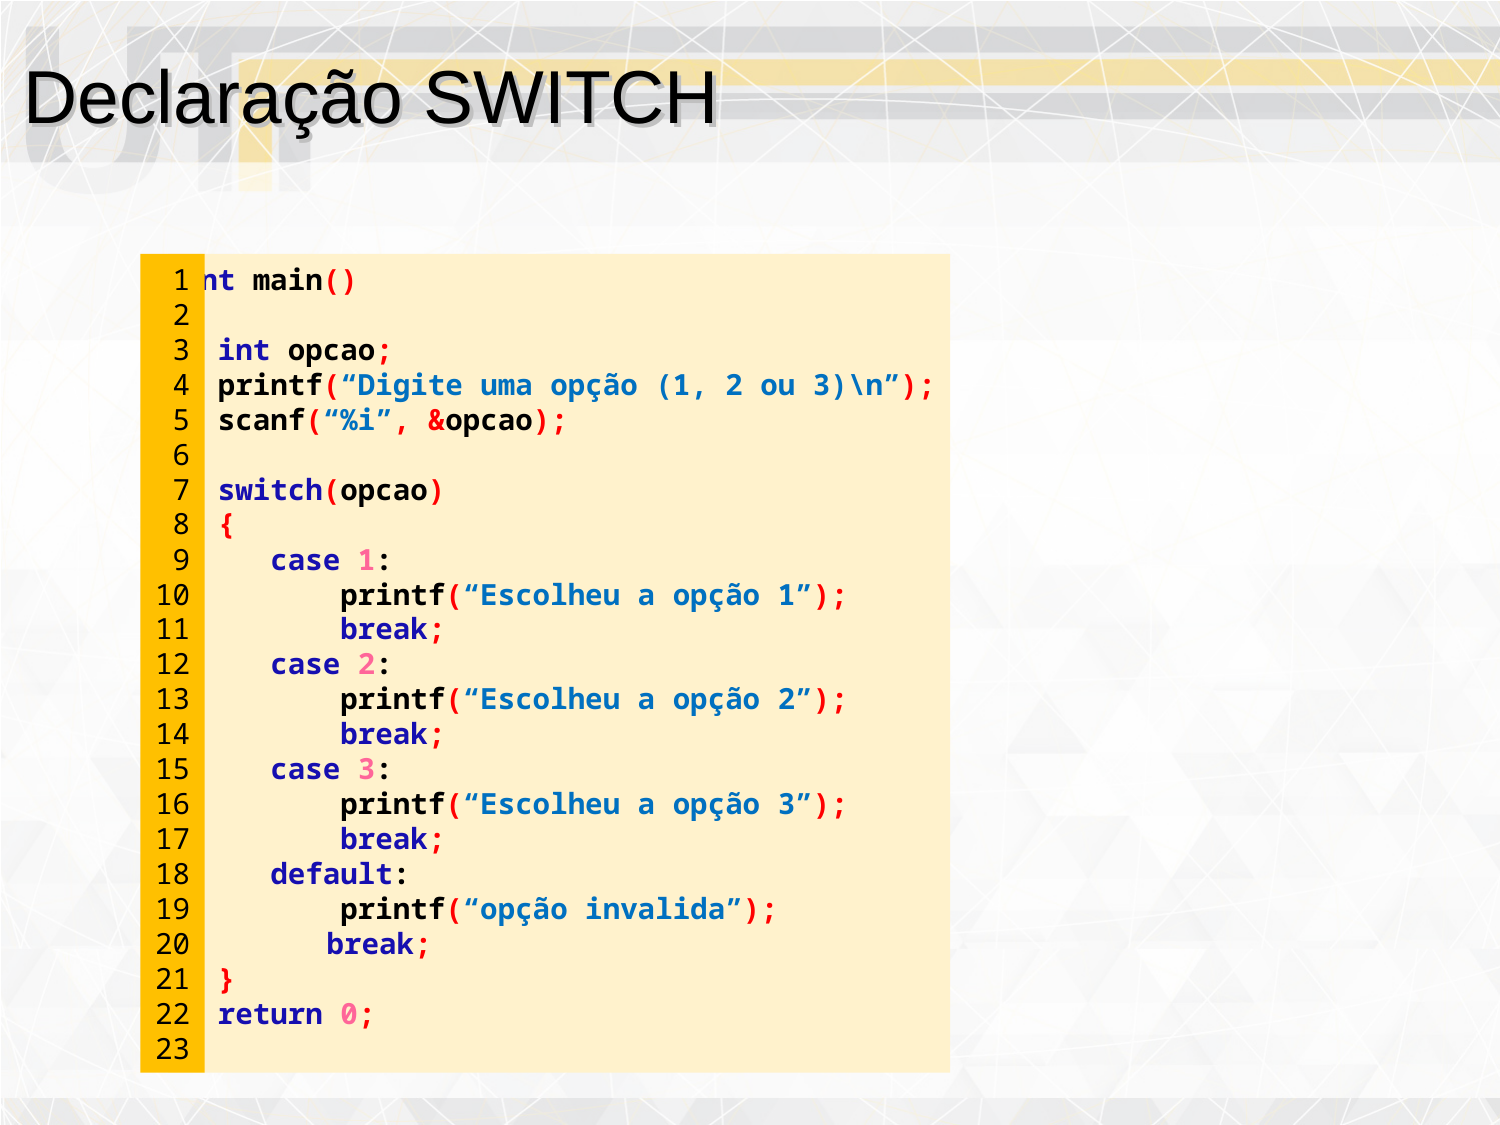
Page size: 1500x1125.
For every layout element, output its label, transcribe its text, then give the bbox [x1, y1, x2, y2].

title Declaração SWITCH [23, 18, 1489, 178]
text_box 1 2 3 4 5 6 7 8 9 10 11 12 13 14 15 16 17 18 19 20 21 22 23 [140, 253, 205, 1073]
text_box int main() { int opcao; printf(“Digite uma opção (1, 2 ou 3)\n”); scanf(“%i”, &opcao); switch(opcao) { case 1: printf(“Escolheu a opção 1”); break; case 2: printf(“Escolheu a opção 2”); break; case 3: printf(“Escolheu a opção 3”); break; default: printf(“opção invalida”); break; } return 0; } [205, 253, 951, 1073]
